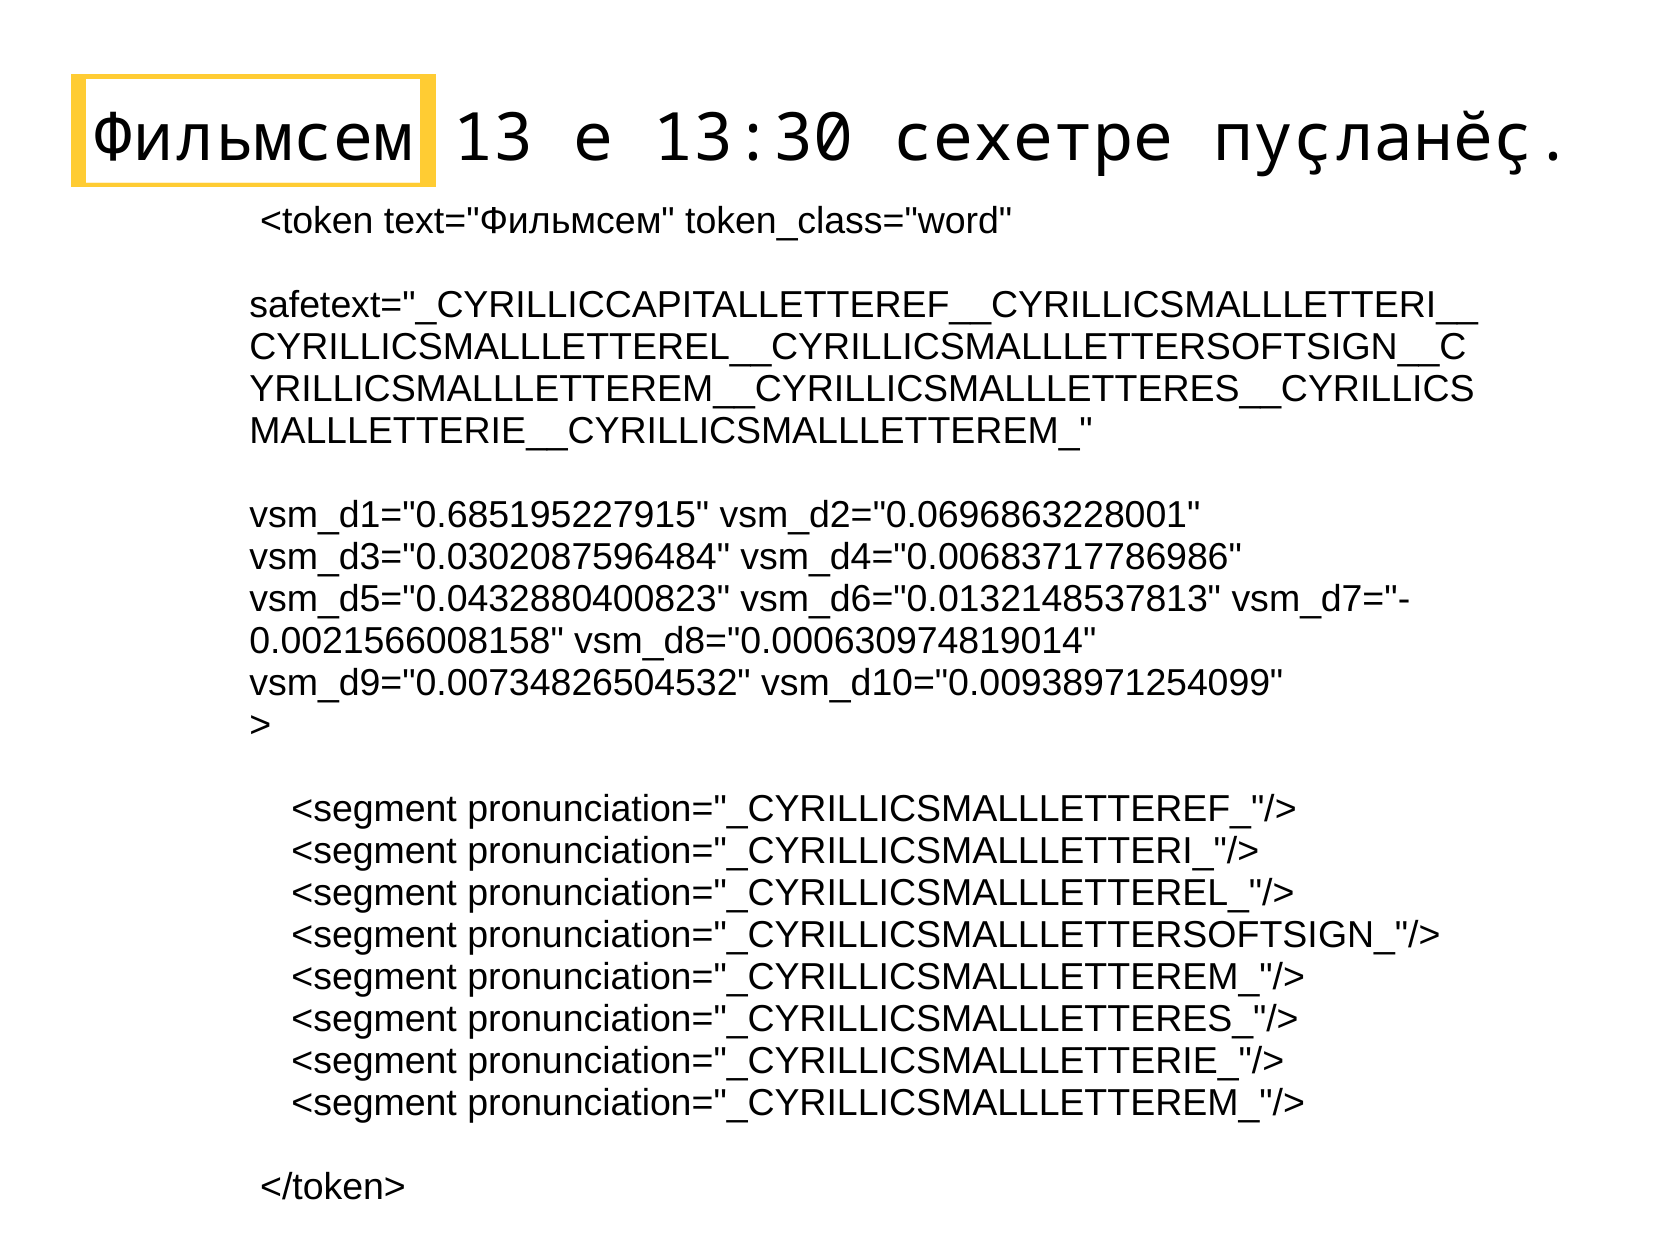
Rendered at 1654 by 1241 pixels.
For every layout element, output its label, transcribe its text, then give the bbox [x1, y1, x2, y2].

text_box Фильмсем 13 е 13:30 сехетре пуҫланӗҫ. [78, 81, 1594, 248]
picture [71, 74, 436, 187]
text_box <token text="Фильмсем" token_class="word" safetext="_CYRILLICCAPITALLETTEREF__CYRILLICSMALLLETTERI__CYRILLICSMALLLETTEREL__CYRILLICSMALLLETTERSOFTSIGN__CYRILLICSMALLLETTEREM__CYRILLICSMALLLETTERES__CYRILLICSMALLLETTERIE__CYRILLICSMALLLETTEREM_" vsm_d1="0.685195227915" vsm_d2="0.0696863228001" vsm_d3="0.0302087596484" vsm_d4="0.00683717786986" vsm_d5="0.0432880400823" vsm_d6="0.0132148537813" vsm_d7="-0.0021566008158" vsm_d8="0.000630974819014" vsm_d9="0.00734826504532" vsm_d10="0.00938971254099" > <segment pronunciation="_CYRILLICSMALLLETTEREF_"/> <segment pronunciation="_CYRILLICSMALLLETTERI_"/> <segment pronunciation="_CYRILLICSMALLLETTEREL_"/> <segment pronunciation="_CYRILLICSMALLLETTERSOFTSIGN_"/> <segment pronunciation="_CYRILLICSMALLLETTEREM_"/> <segment pronunciation="_CYRILLICSMALLLETTERES_"/> <segment pronunciation="_CYRILLICSMALLLETTERIE_"/> <segment pronunciation="_CYRILLICSMALLLETTEREM_"/> </token> [234, 248, 1501, 1216]
